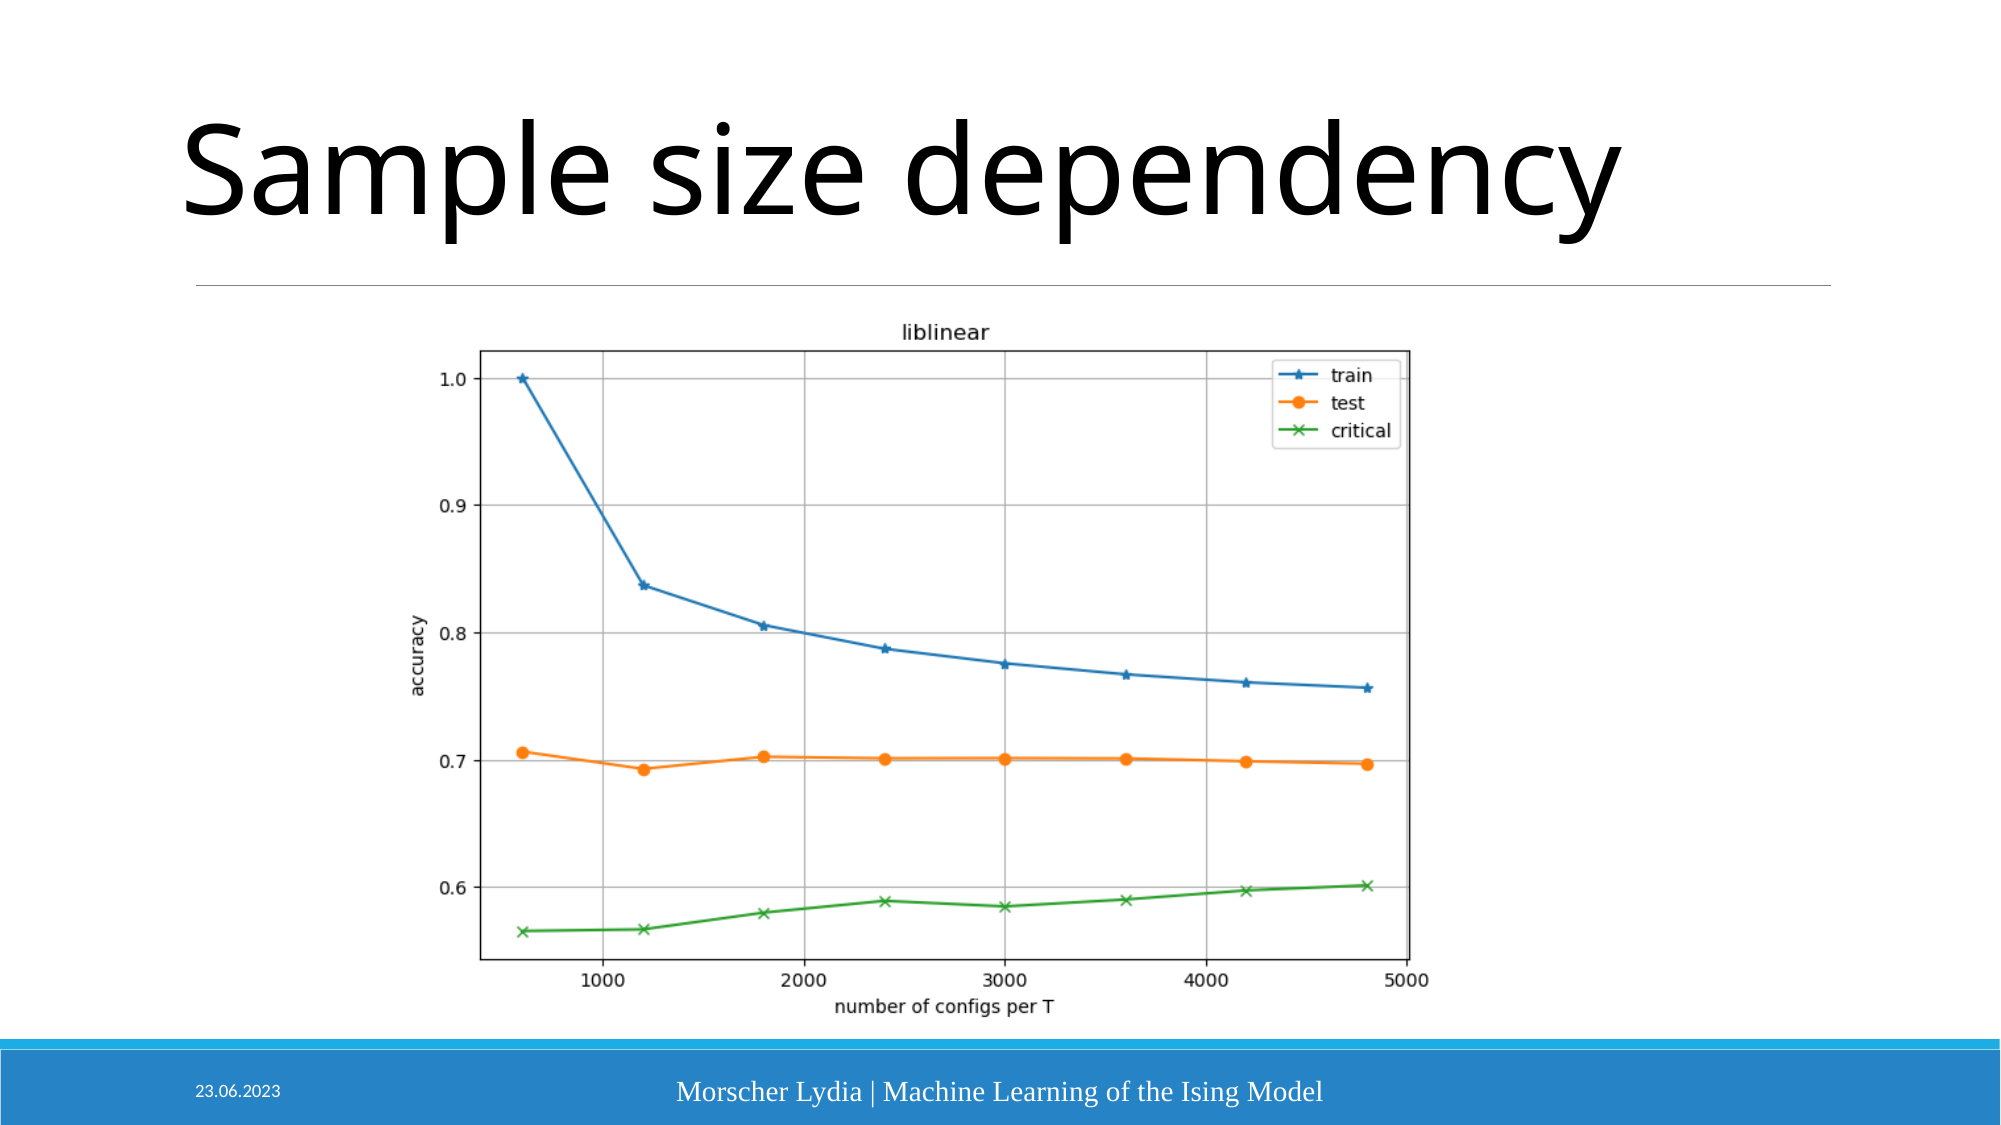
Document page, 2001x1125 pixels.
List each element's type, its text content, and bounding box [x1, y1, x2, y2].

picture [397, 311, 1505, 1052]
title Sample size dependency [180, 47, 1831, 285]
